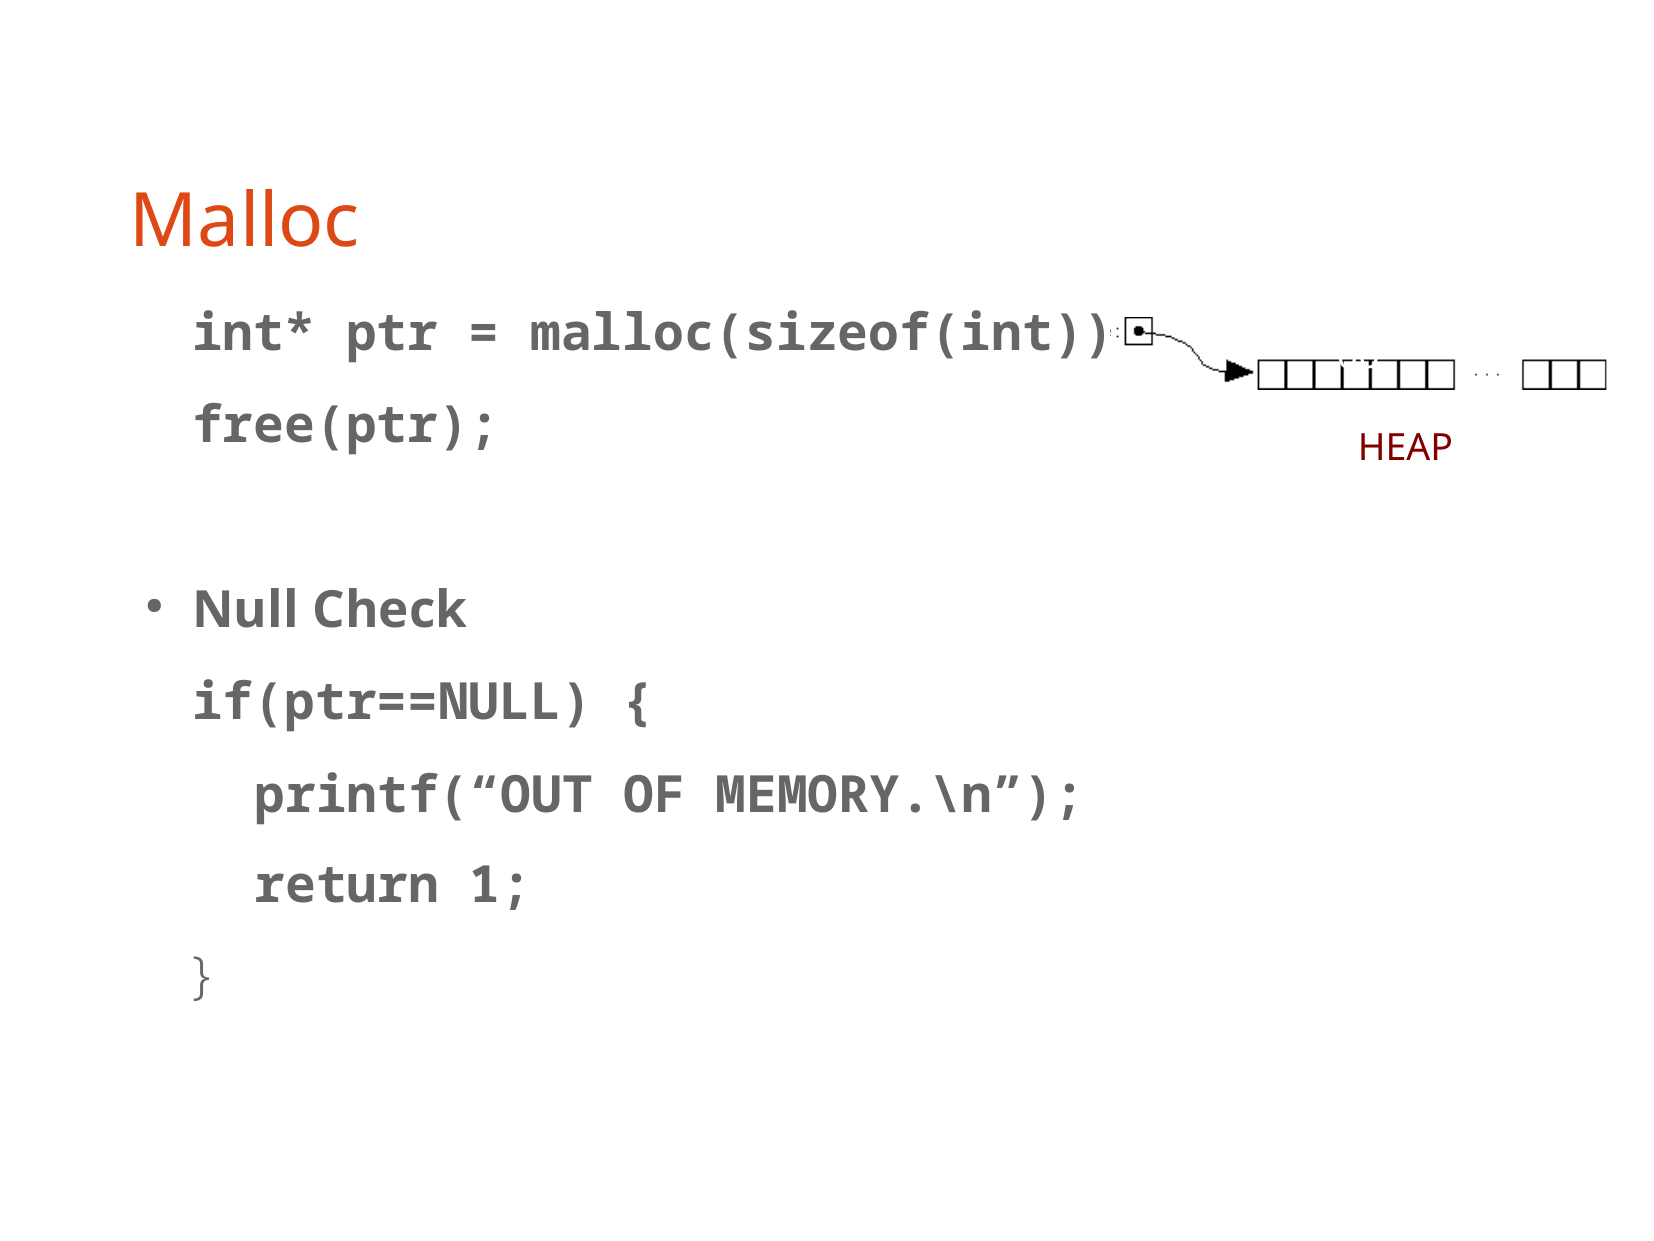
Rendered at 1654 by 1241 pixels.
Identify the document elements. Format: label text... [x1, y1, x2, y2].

list int* ptr = malloc(sizeof(int)); free(ptr); Null Check if(ptr==NULL) { printf(“OUT OF MEMORY.\n”); return 1; } [129, 295, 1518, 1010]
picture [1110, 317, 1607, 390]
text_box HEAP [1293, 413, 1518, 471]
title Malloc [129, 153, 1518, 281]
